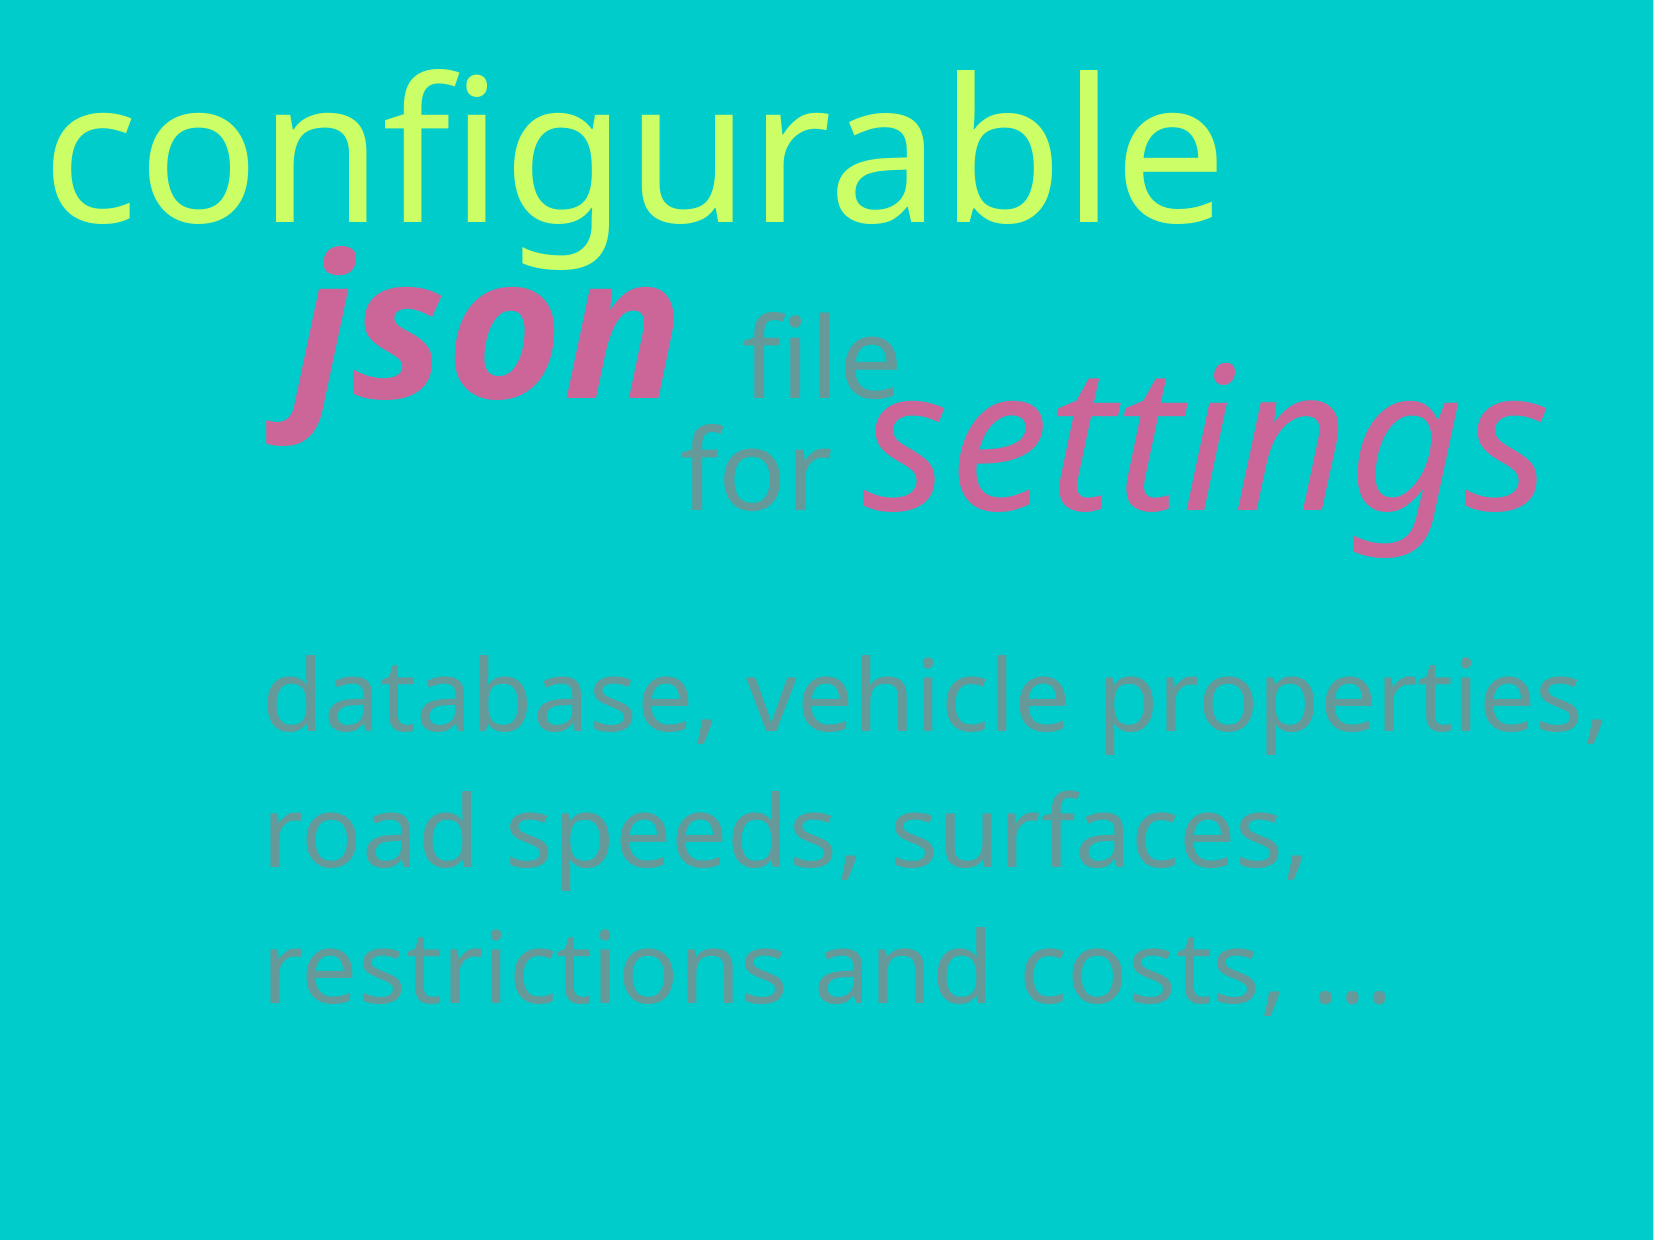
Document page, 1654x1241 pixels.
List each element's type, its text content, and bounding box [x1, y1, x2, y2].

text_box for settings [665, 289, 1480, 609]
text_box database, vehicle properties, road speeds, surfaces, restrictions and costs, ... [248, 617, 1475, 1090]
text_box configurable [27, 1, 1098, 321]
text_box json file [277, 321, 665, 497]
